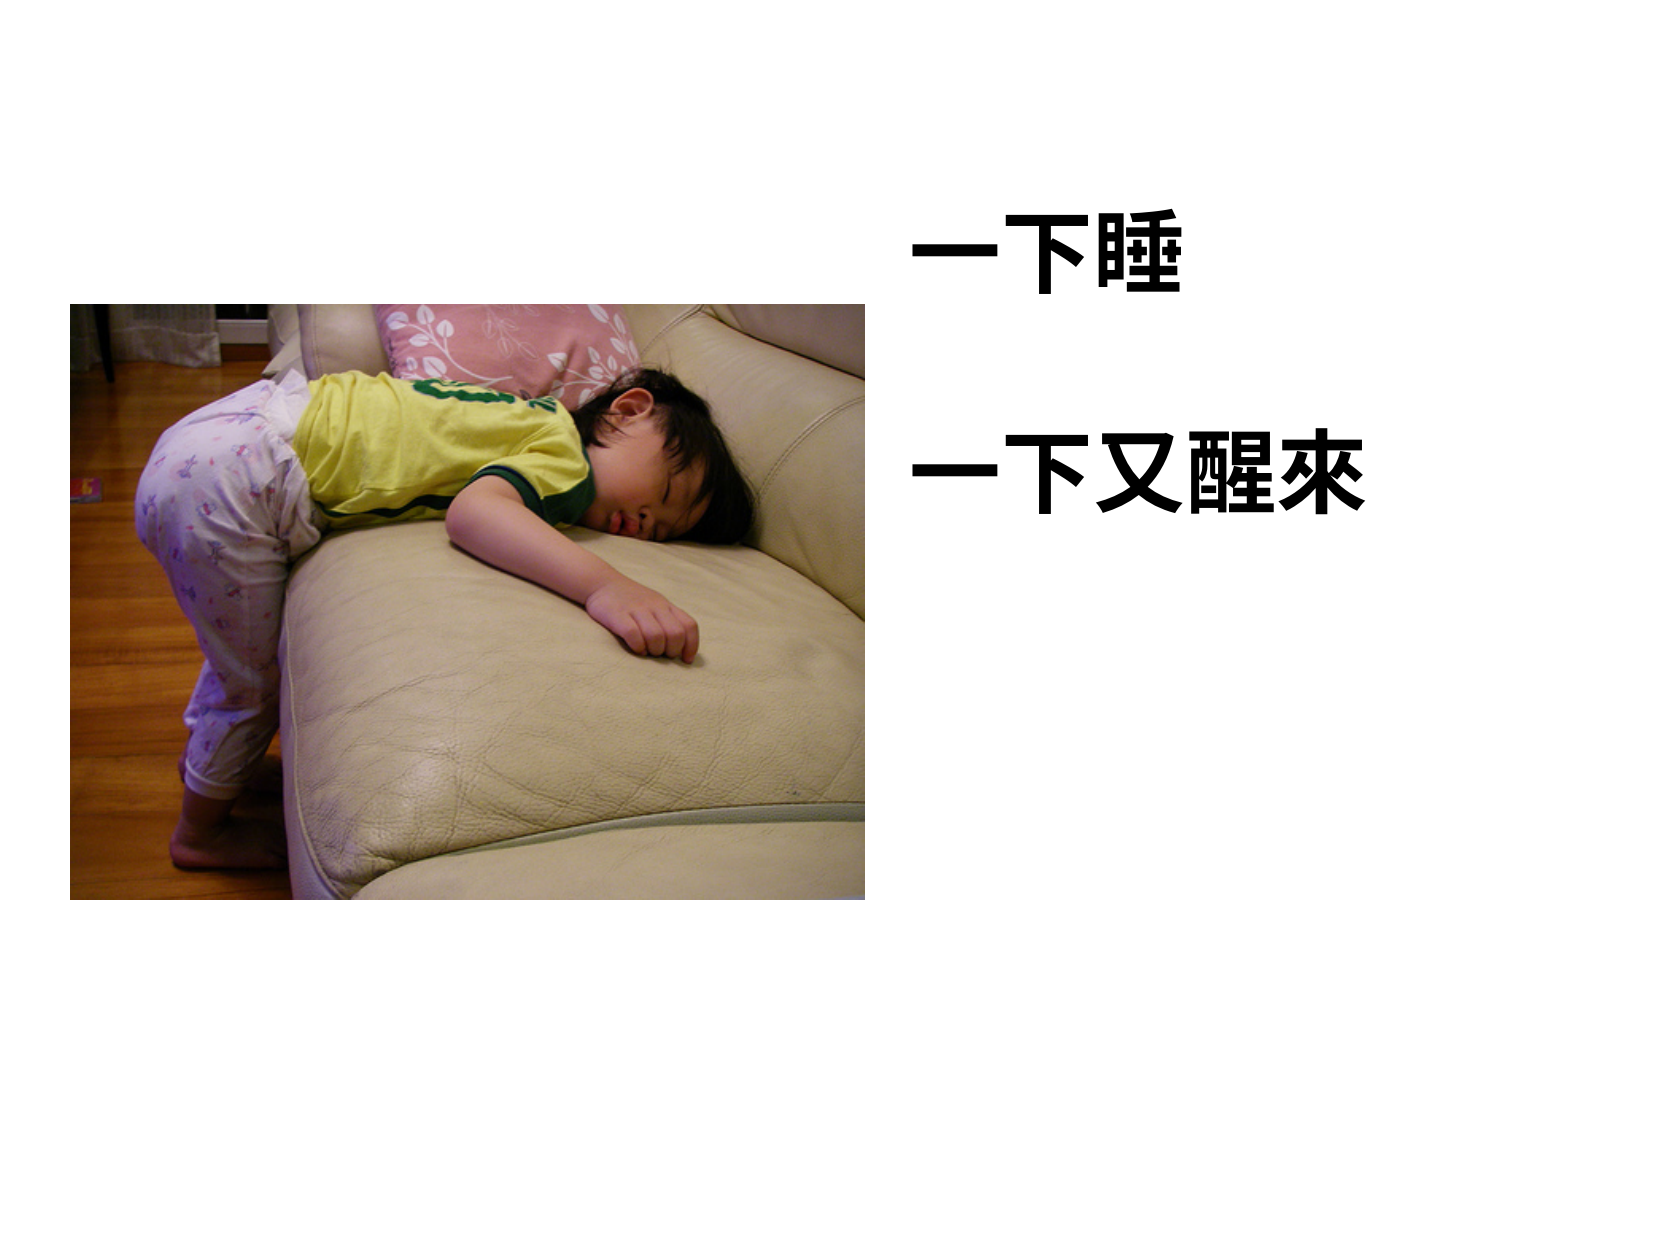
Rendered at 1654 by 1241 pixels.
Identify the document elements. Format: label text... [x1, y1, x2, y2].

text_box 一下睡 一下又醒來 [862, 187, 1613, 533]
picture [70, 304, 865, 901]
